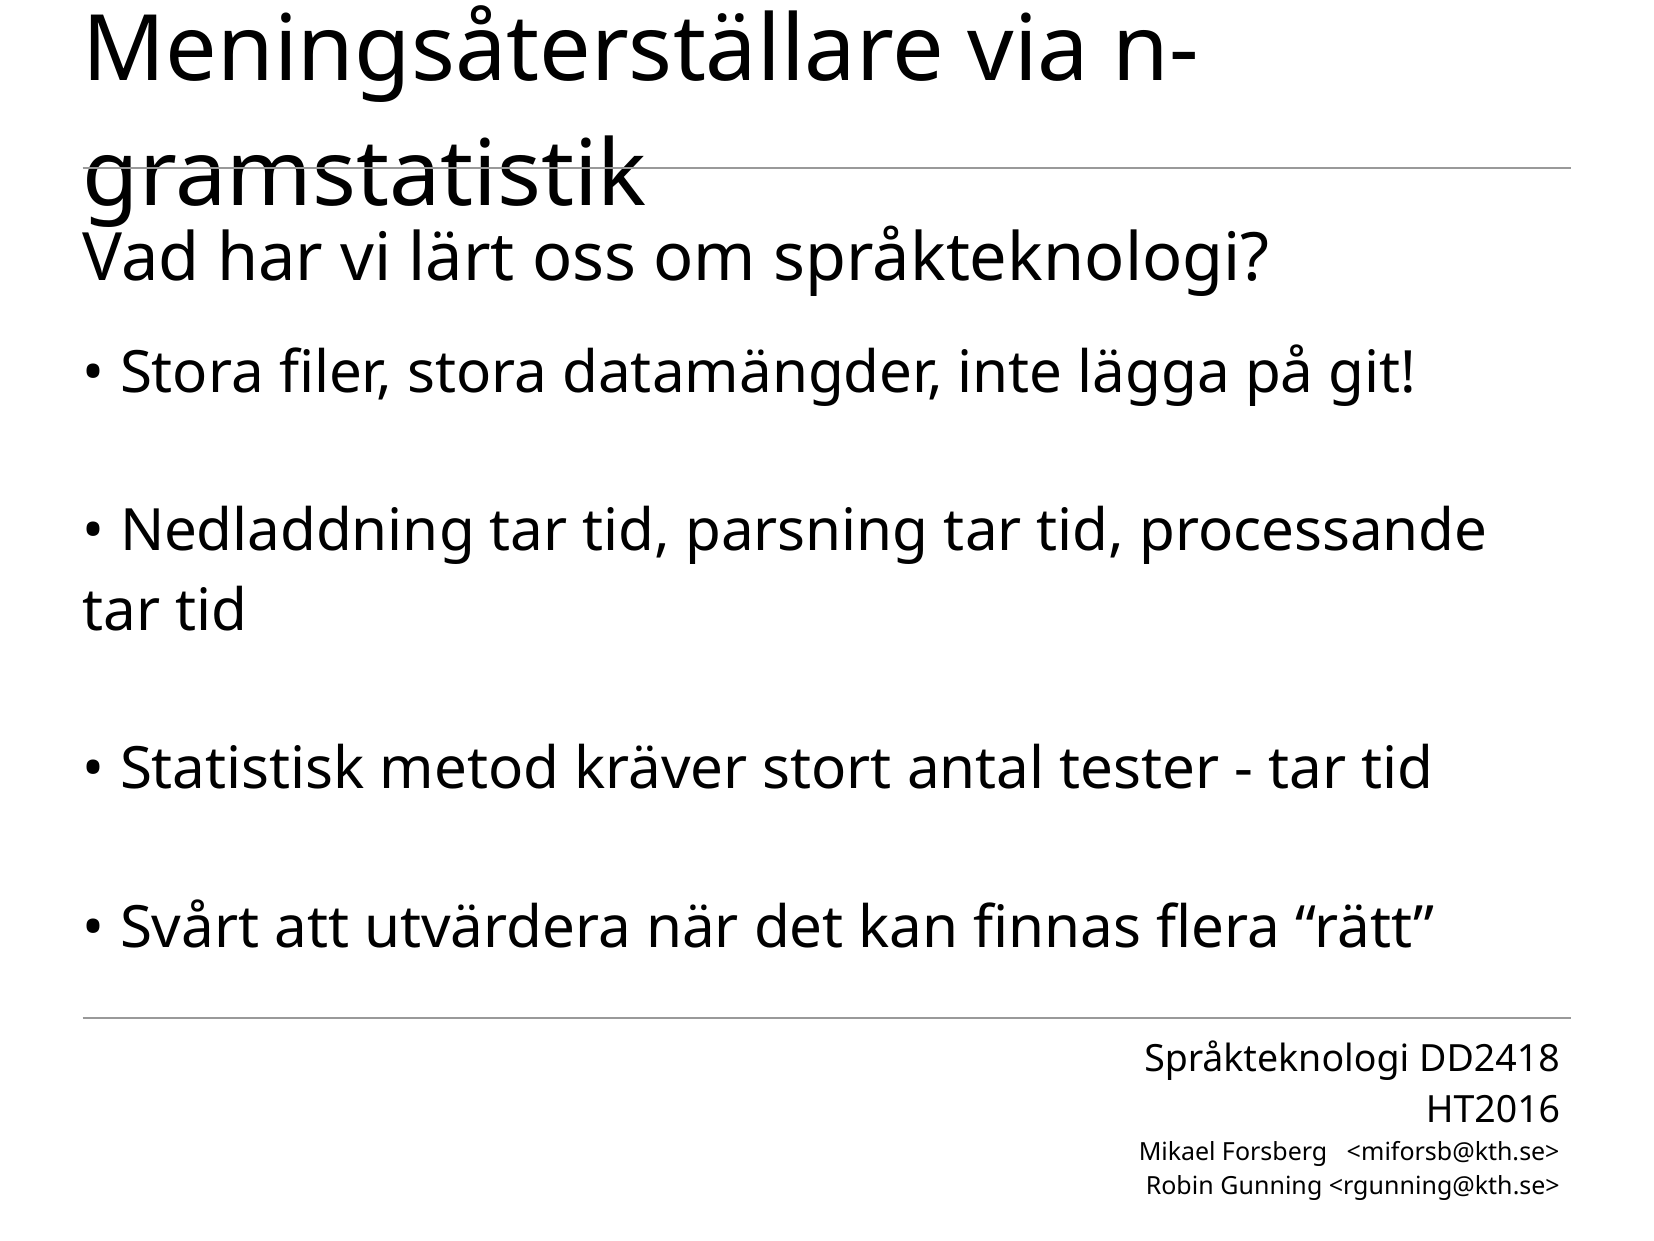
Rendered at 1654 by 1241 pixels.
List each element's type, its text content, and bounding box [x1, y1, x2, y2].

title Meningsåterställare via n-gramstatistik [82, 46, 1571, 167]
title Vad har vi lärt oss om språkteknologi? [82, 194, 1571, 316]
text_box • Stora filer, stora datamängder, inte lägga på git! • Nedladdning tar tid, parsning tar tid, processande tar tid • Statistisk metod kräver stort antal tester - tar tid • Svårt att utvärdera när det kan finnas flera “rätt” [82, 330, 1571, 1010]
text_box Språkteknologi DD2418 HT2016 Mikael Forsberg <miforsb@kth.se> Robin Gunning <rgunning@kth.se> [1020, 1024, 1576, 1156]
